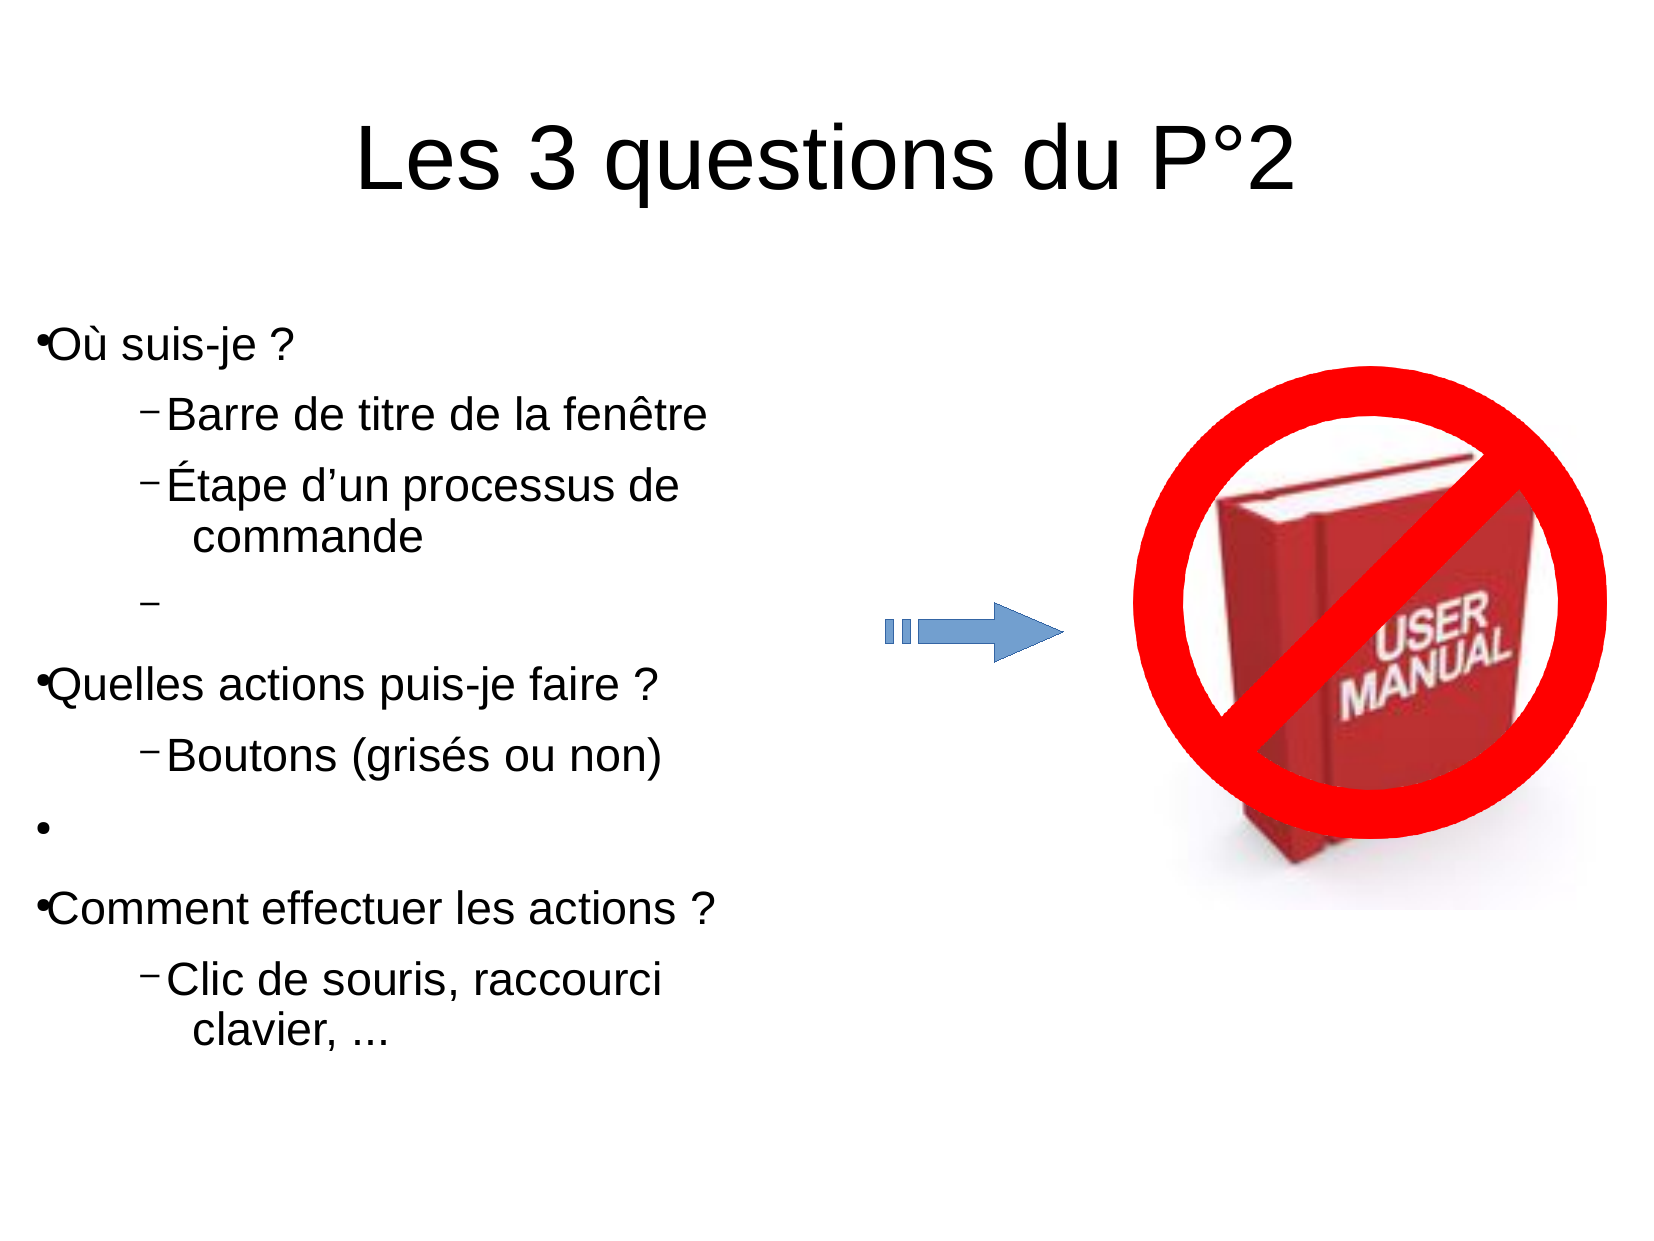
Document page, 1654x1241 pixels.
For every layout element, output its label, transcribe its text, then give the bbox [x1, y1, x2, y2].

text_box [902, 619, 911, 644]
list Où suis-je ? Barre de titre de la fenêtre Étape d’un processus de commande Quelles actions puis-je faire ? Boutons (grisés ou non) Comment effectuer les actions ? Clic de souris, raccourci clavier, ... [35, 313, 851, 1063]
title Les 3 questions du P°2 [82, 49, 1571, 257]
picture [1044, 366, 1654, 910]
text_box [885, 619, 894, 644]
text_box [918, 602, 1064, 663]
